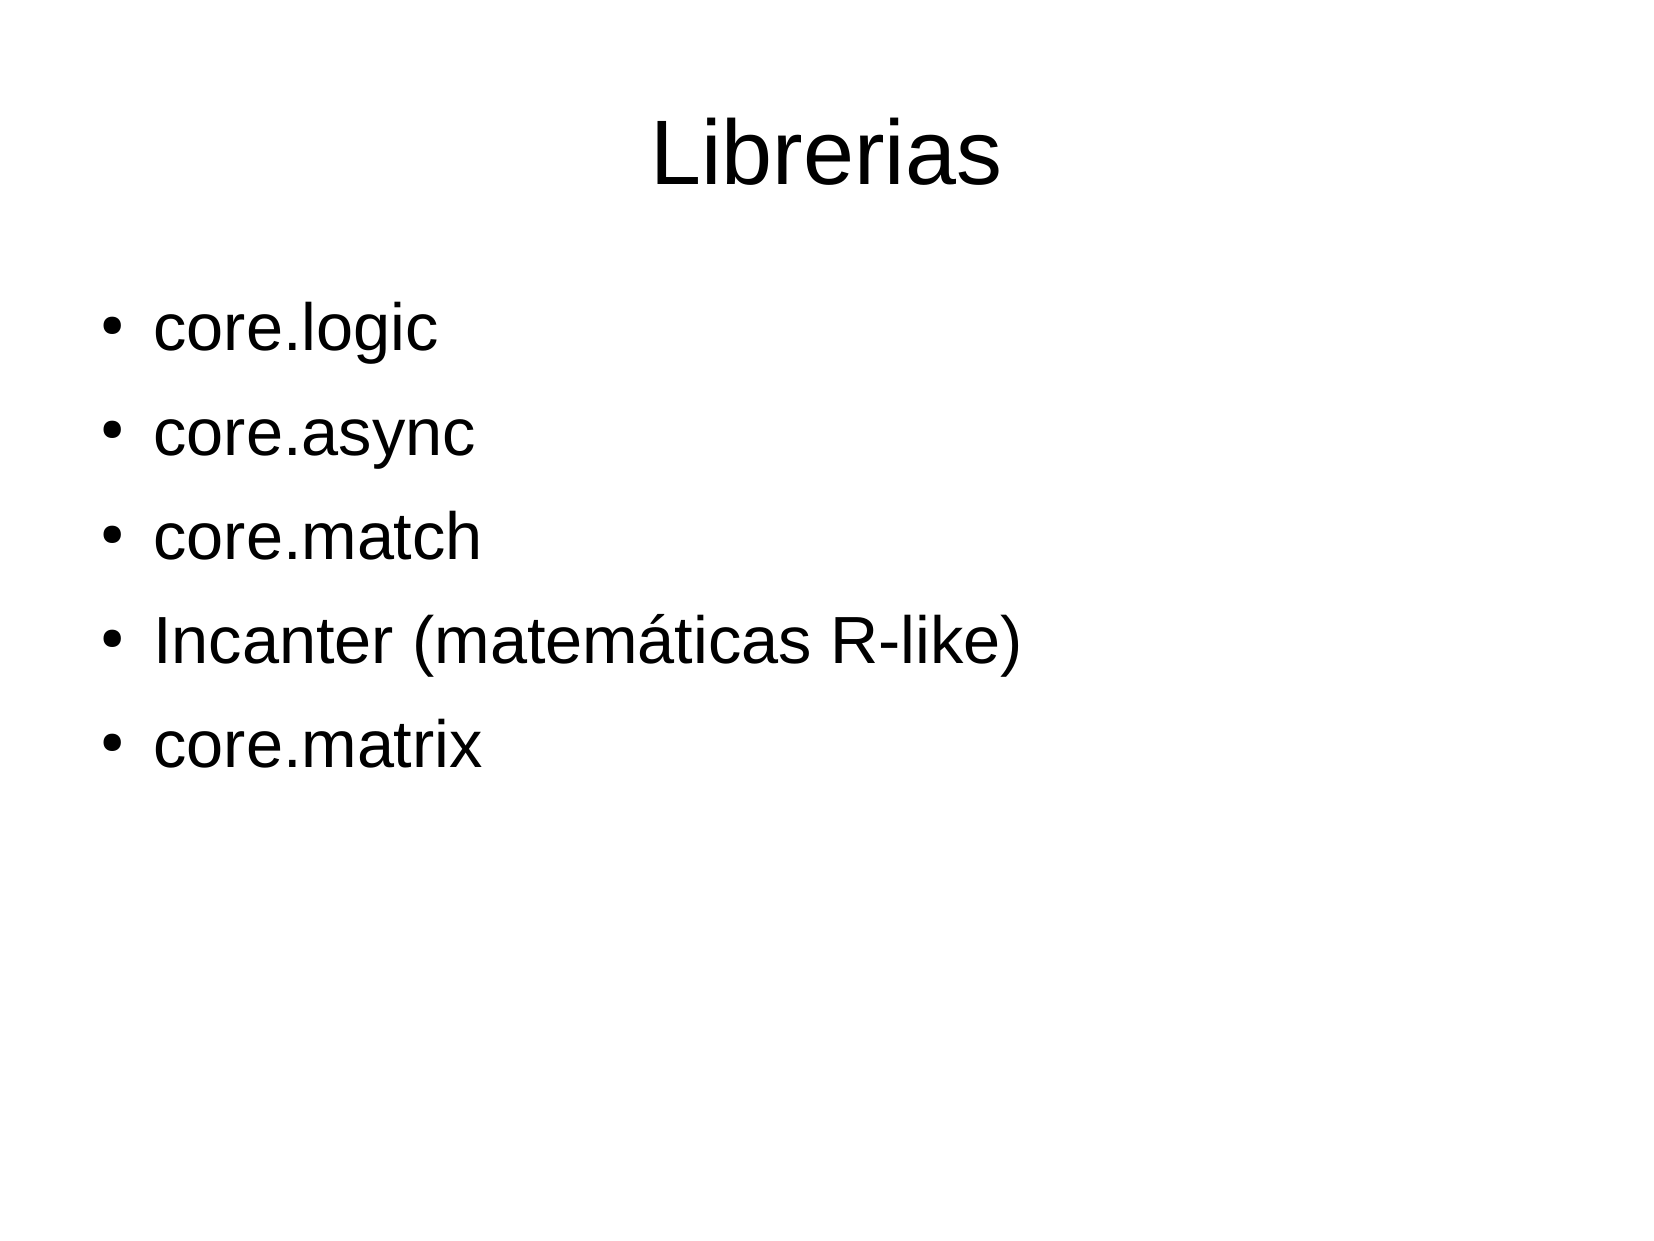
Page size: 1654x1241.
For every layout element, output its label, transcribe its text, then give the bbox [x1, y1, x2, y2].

title Librerias [82, 49, 1571, 257]
list core.logic core.async core.match Incanter (matemáticas R-like) core.matrix [82, 290, 1571, 1010]
